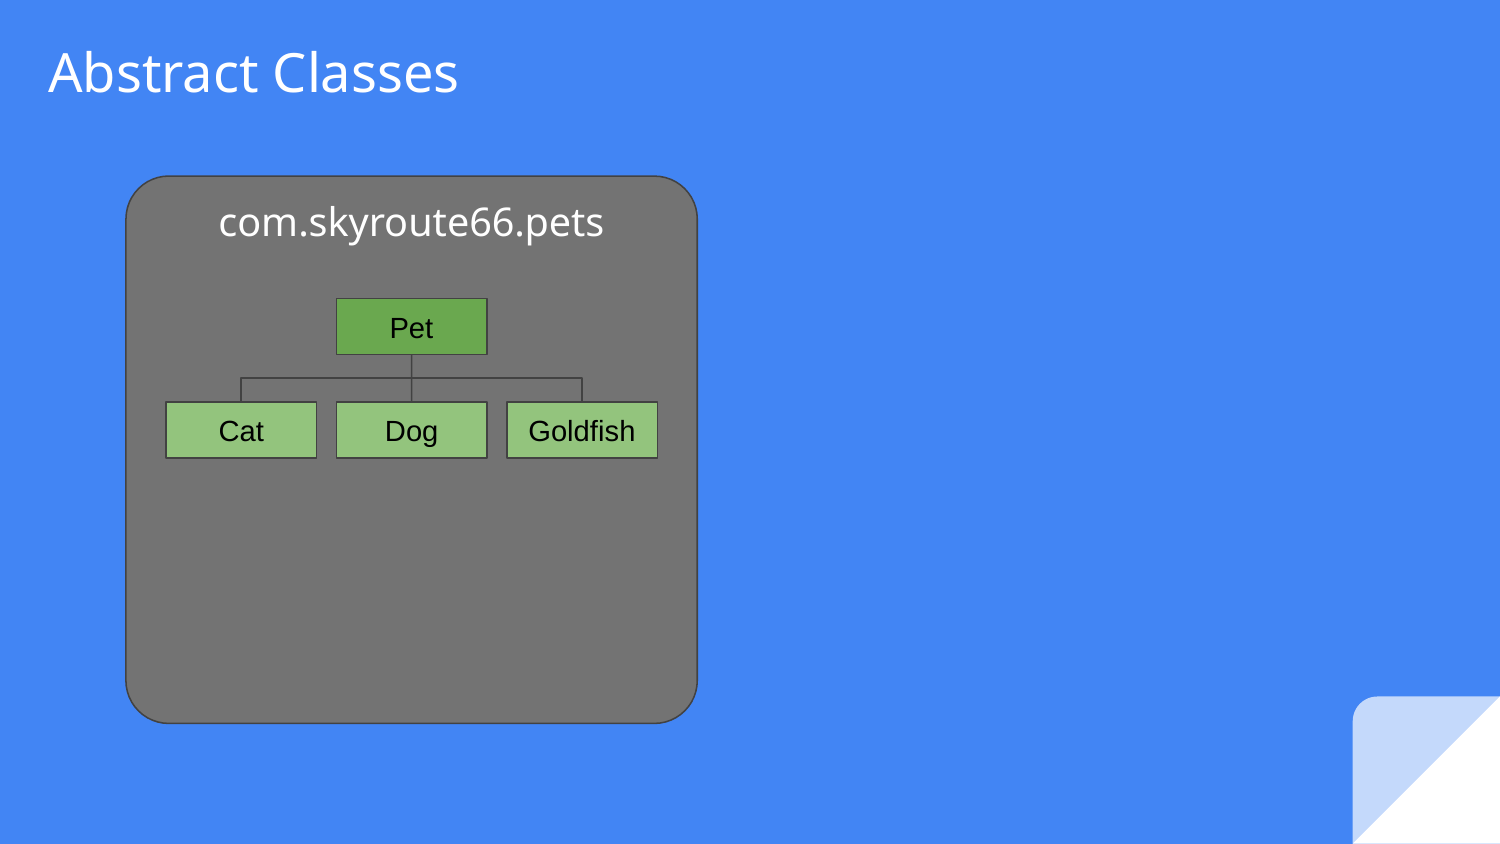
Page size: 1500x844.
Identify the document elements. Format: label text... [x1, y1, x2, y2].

text_box Cat [165, 401, 317, 458]
text_box Goldfish [506, 401, 658, 458]
title Abstract Classes [33, 36, 1452, 119]
text_box com.skyroute66.pets [133, 185, 690, 256]
text_box Dog [336, 401, 487, 458]
text_box [125, 195, 698, 724]
text_box Pet [336, 298, 487, 355]
text_box [142, 176, 681, 185]
